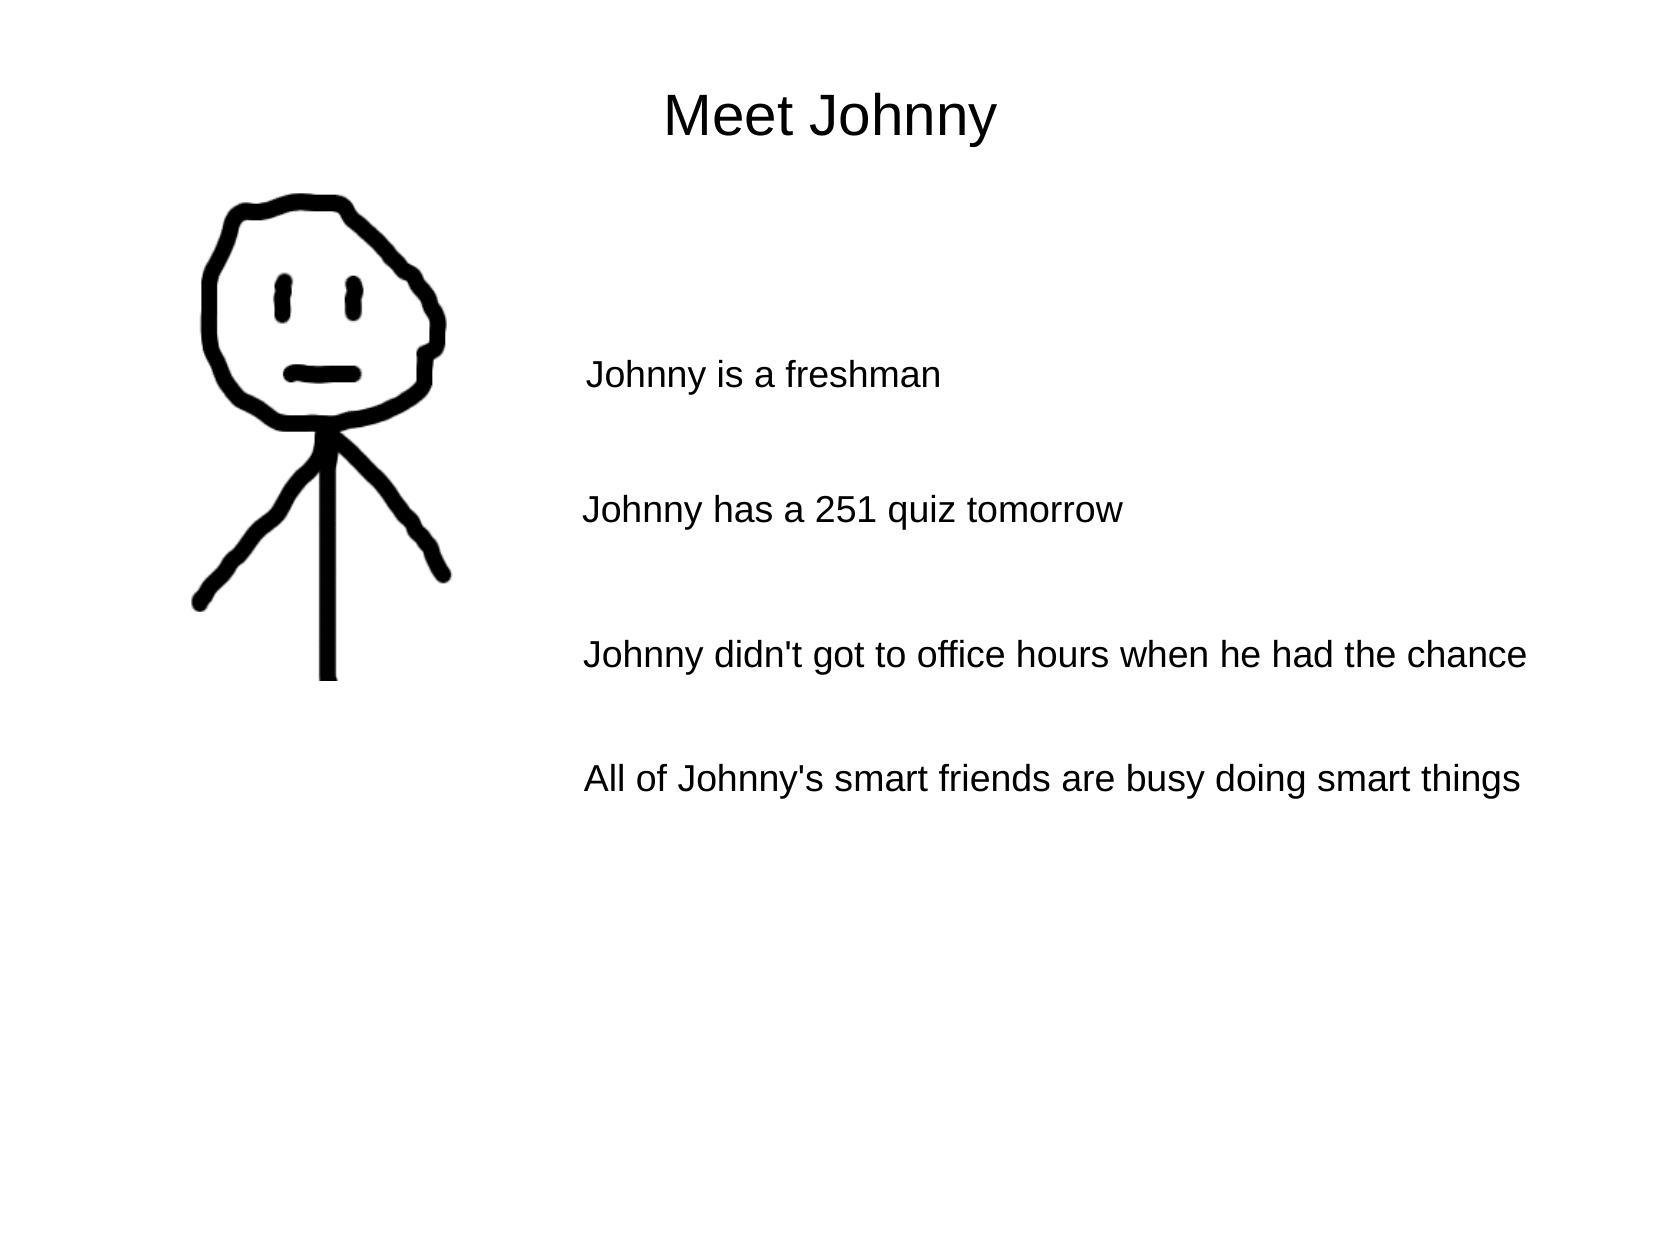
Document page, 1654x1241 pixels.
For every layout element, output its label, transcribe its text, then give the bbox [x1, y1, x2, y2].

text_box Meet Johnny [649, 75, 1013, 155]
picture [61, 153, 563, 681]
text_box All of Johnny's smart friends are busy doing smart things [569, 750, 1538, 807]
text_box Johnny is a freshman [571, 346, 968, 403]
text_box Johnny didn't got to office hours when he had the chance [568, 626, 1545, 683]
text_box Johnny has a 251 quiz tomorrow [567, 481, 1139, 539]
